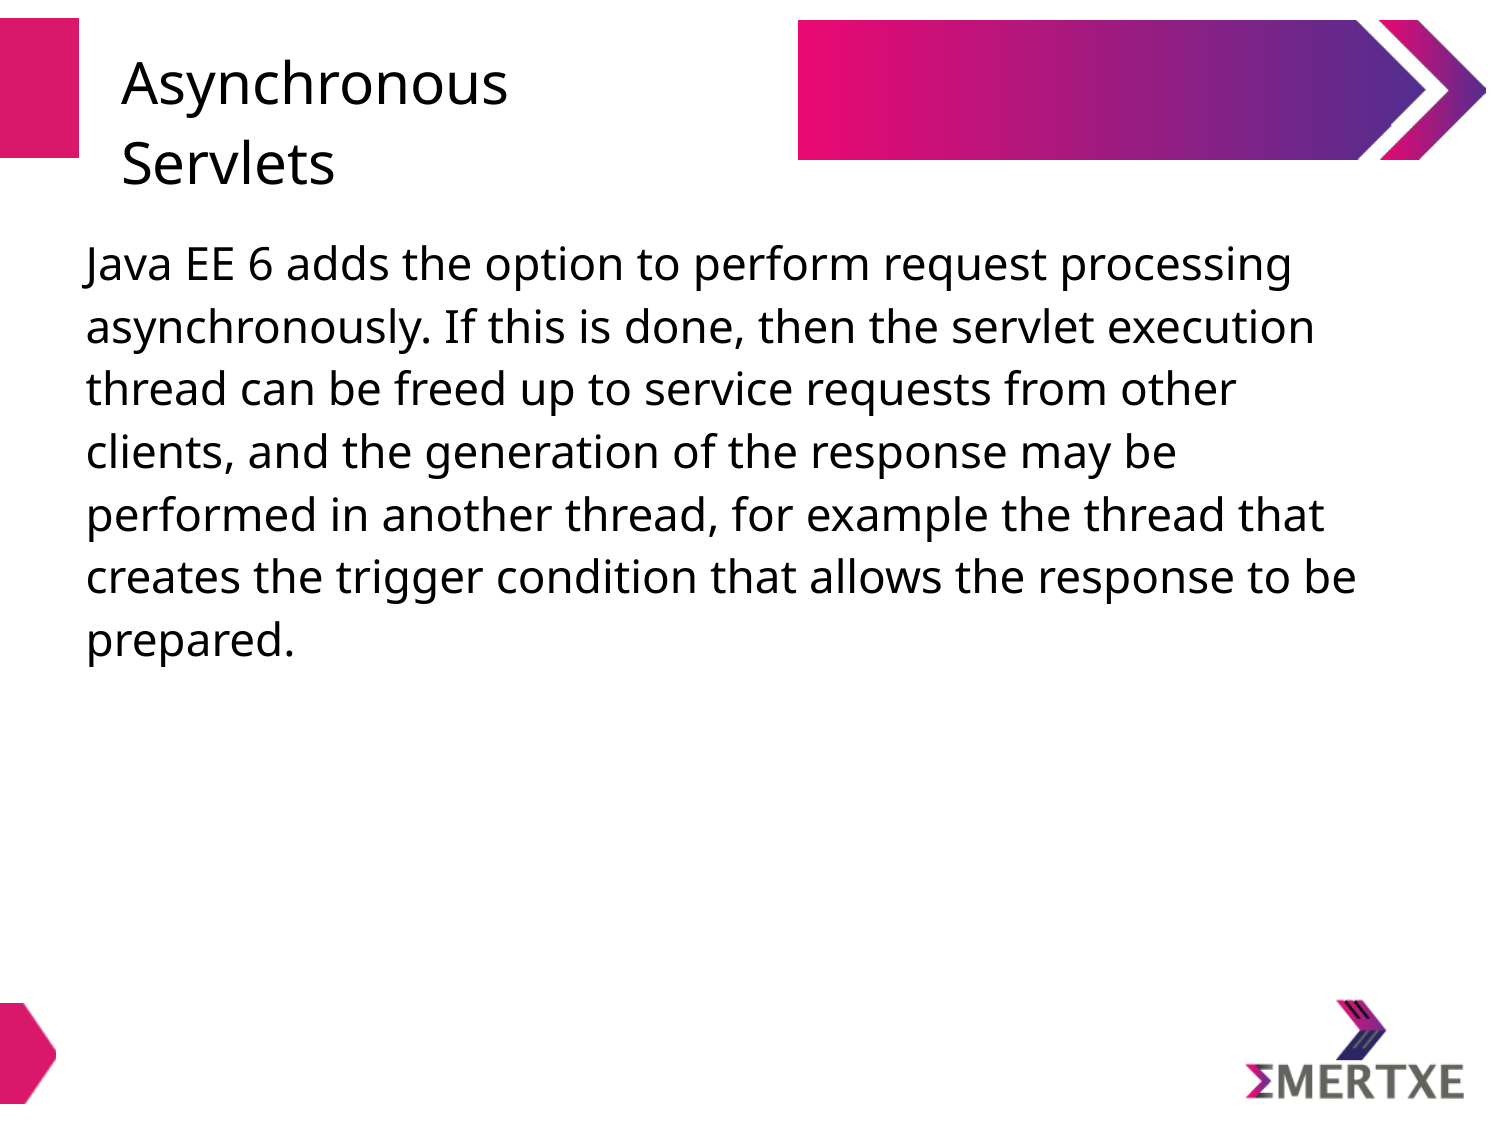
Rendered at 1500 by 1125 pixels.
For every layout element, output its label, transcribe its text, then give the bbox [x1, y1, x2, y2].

text_box Java EE 6 adds the option to perform request processing asynchronously. If this is done, then the servlet execution thread can be freed up to service requests from other clients, and the generation of the response may be performed in another thread, for example the thread that creates the trigger condition that allows the response to be prepared. [70, 224, 1394, 614]
picture [798, 20, 1486, 160]
text_box Asynchronous Servlets [106, 35, 745, 187]
picture [1245, 996, 1465, 1099]
